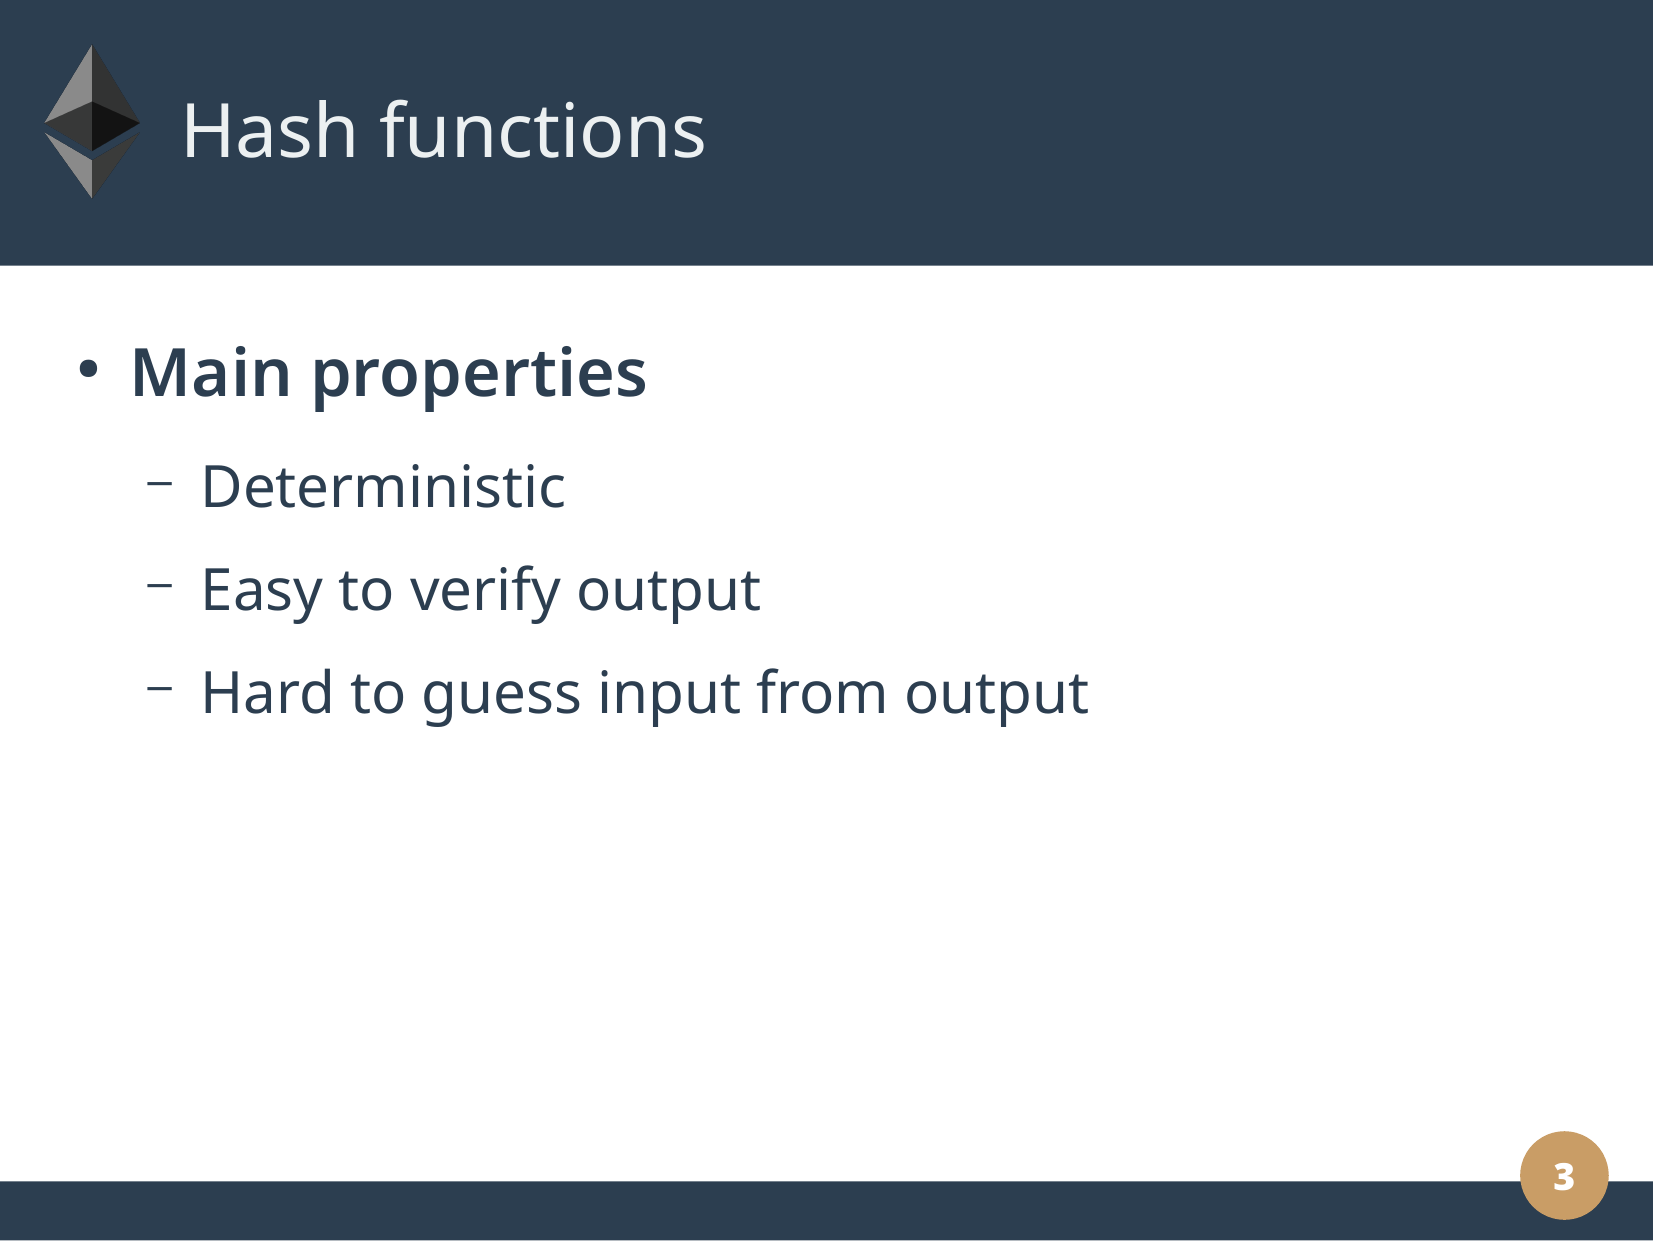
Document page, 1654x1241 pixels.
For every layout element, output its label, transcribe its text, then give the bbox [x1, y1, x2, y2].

list Main properties Deterministic Easy to verify output Hard to guess input from output [58, 324, 1594, 1152]
picture [44, 44, 140, 199]
title Hash functions [179, 49, 1594, 207]
